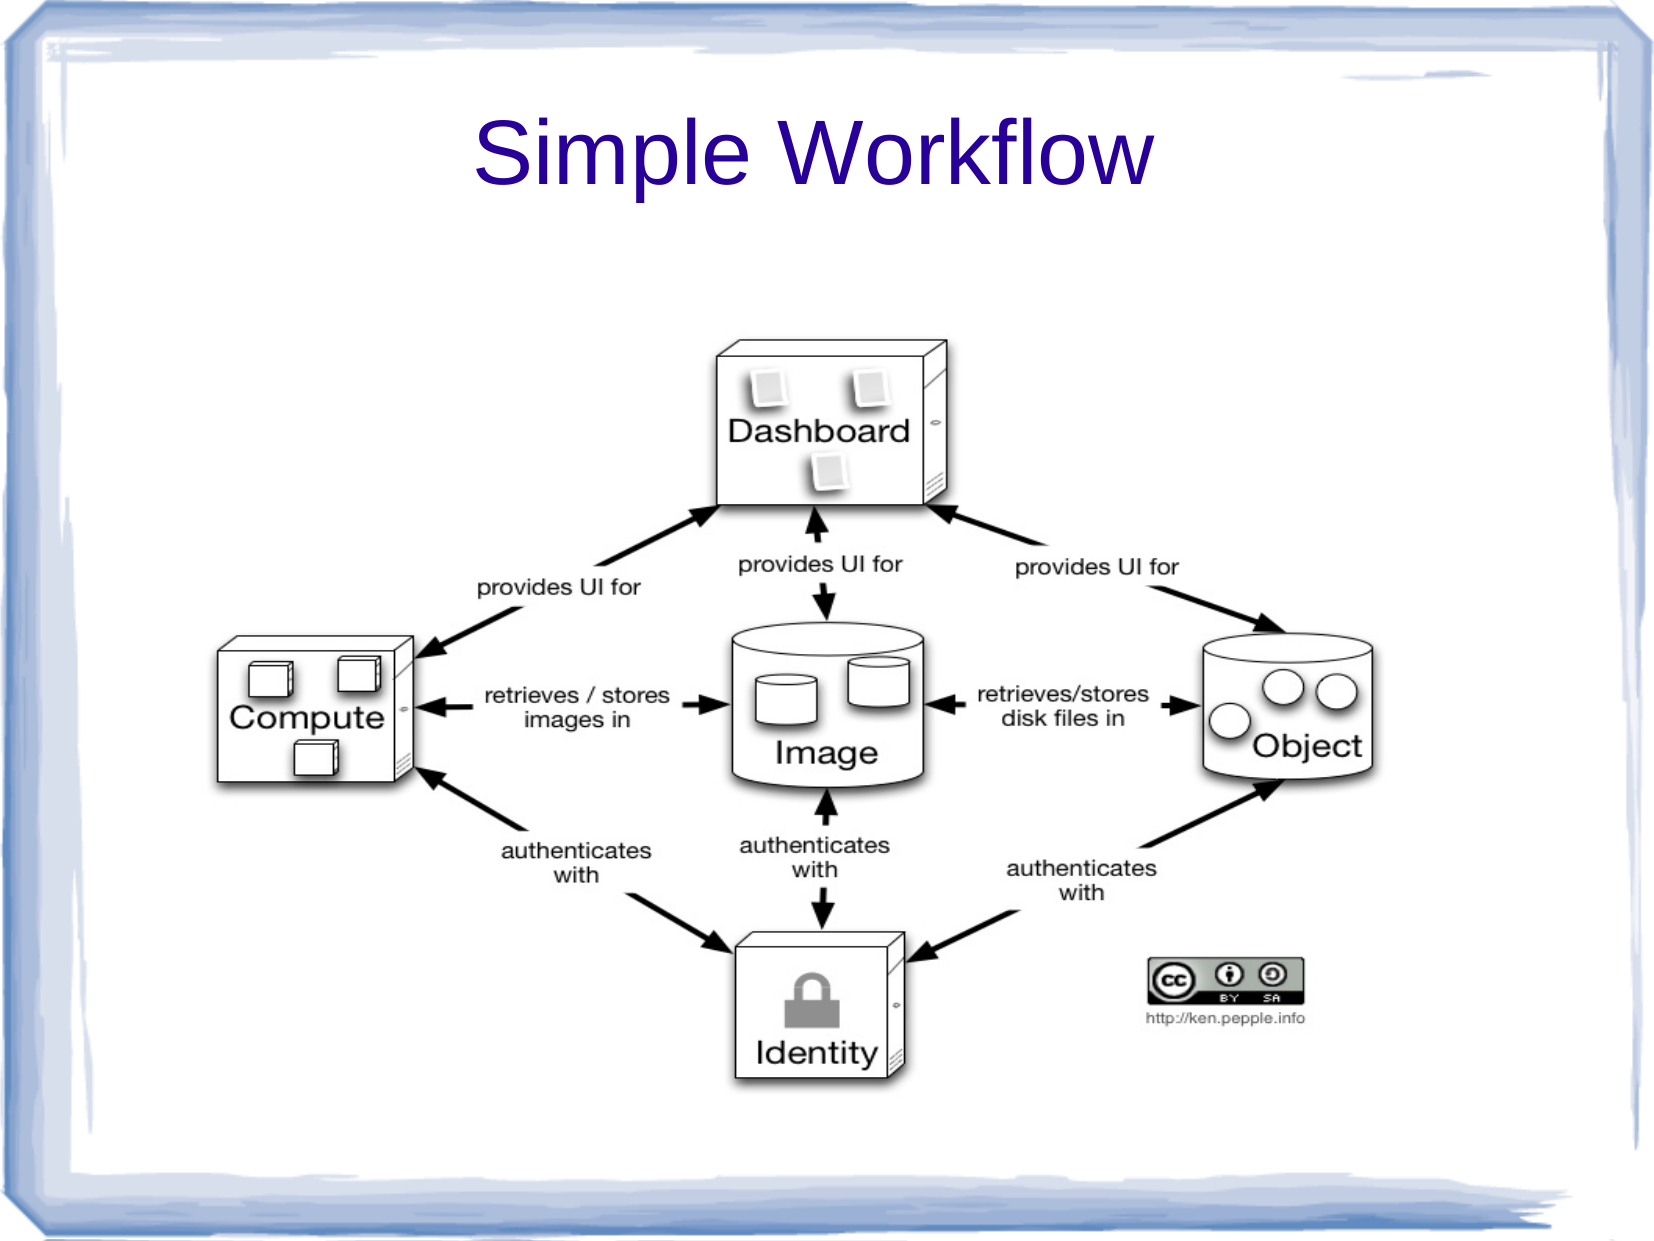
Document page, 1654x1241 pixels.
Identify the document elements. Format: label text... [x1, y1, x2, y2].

title Simple Workflow [82, 49, 1571, 257]
picture [0, 0, 1654, 1241]
